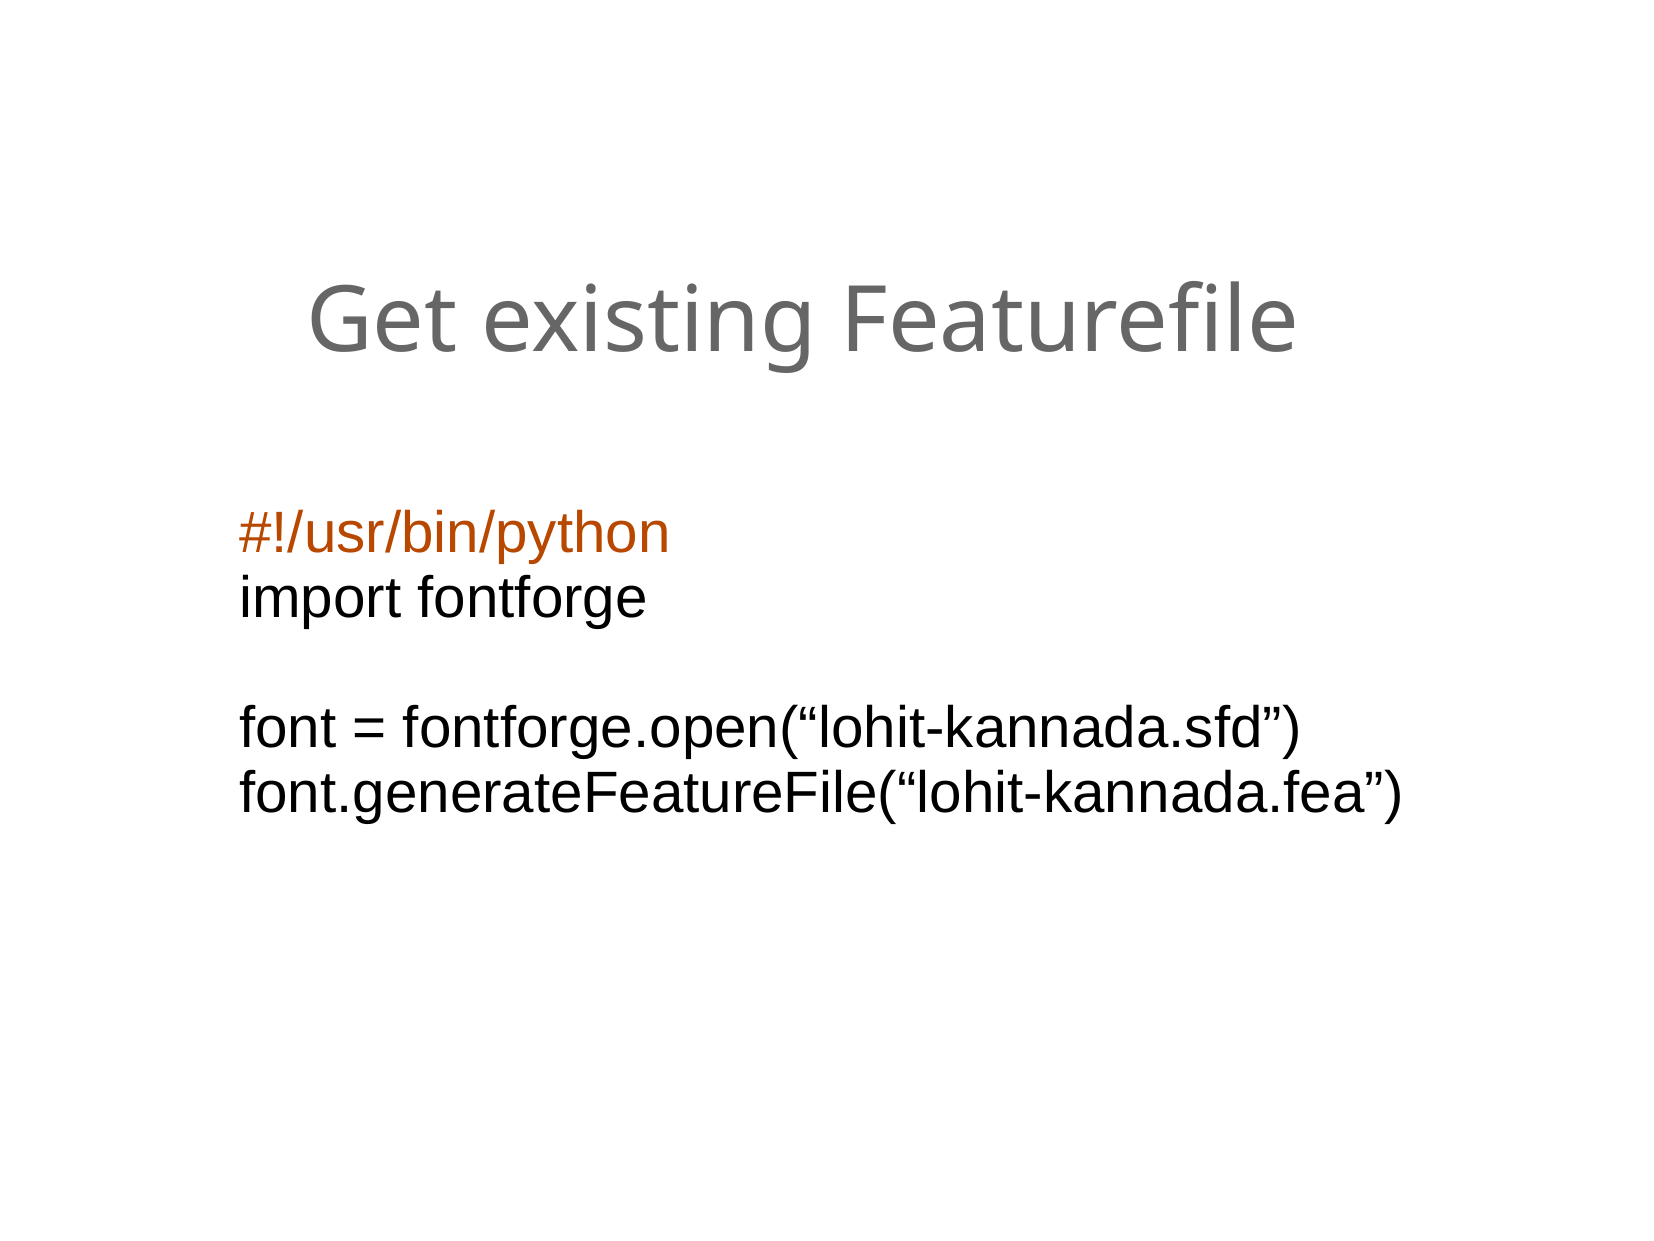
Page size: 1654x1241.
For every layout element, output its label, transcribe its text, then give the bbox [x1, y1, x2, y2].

title Get existing Featurefile [59, 212, 1548, 420]
text_box #!/usr/bin/python import fontforge font = fontforge.open(“lohit-kannada.sfd”) font.generateFeatureFile(“lohit-kannada.fea”) [224, 492, 1421, 833]
